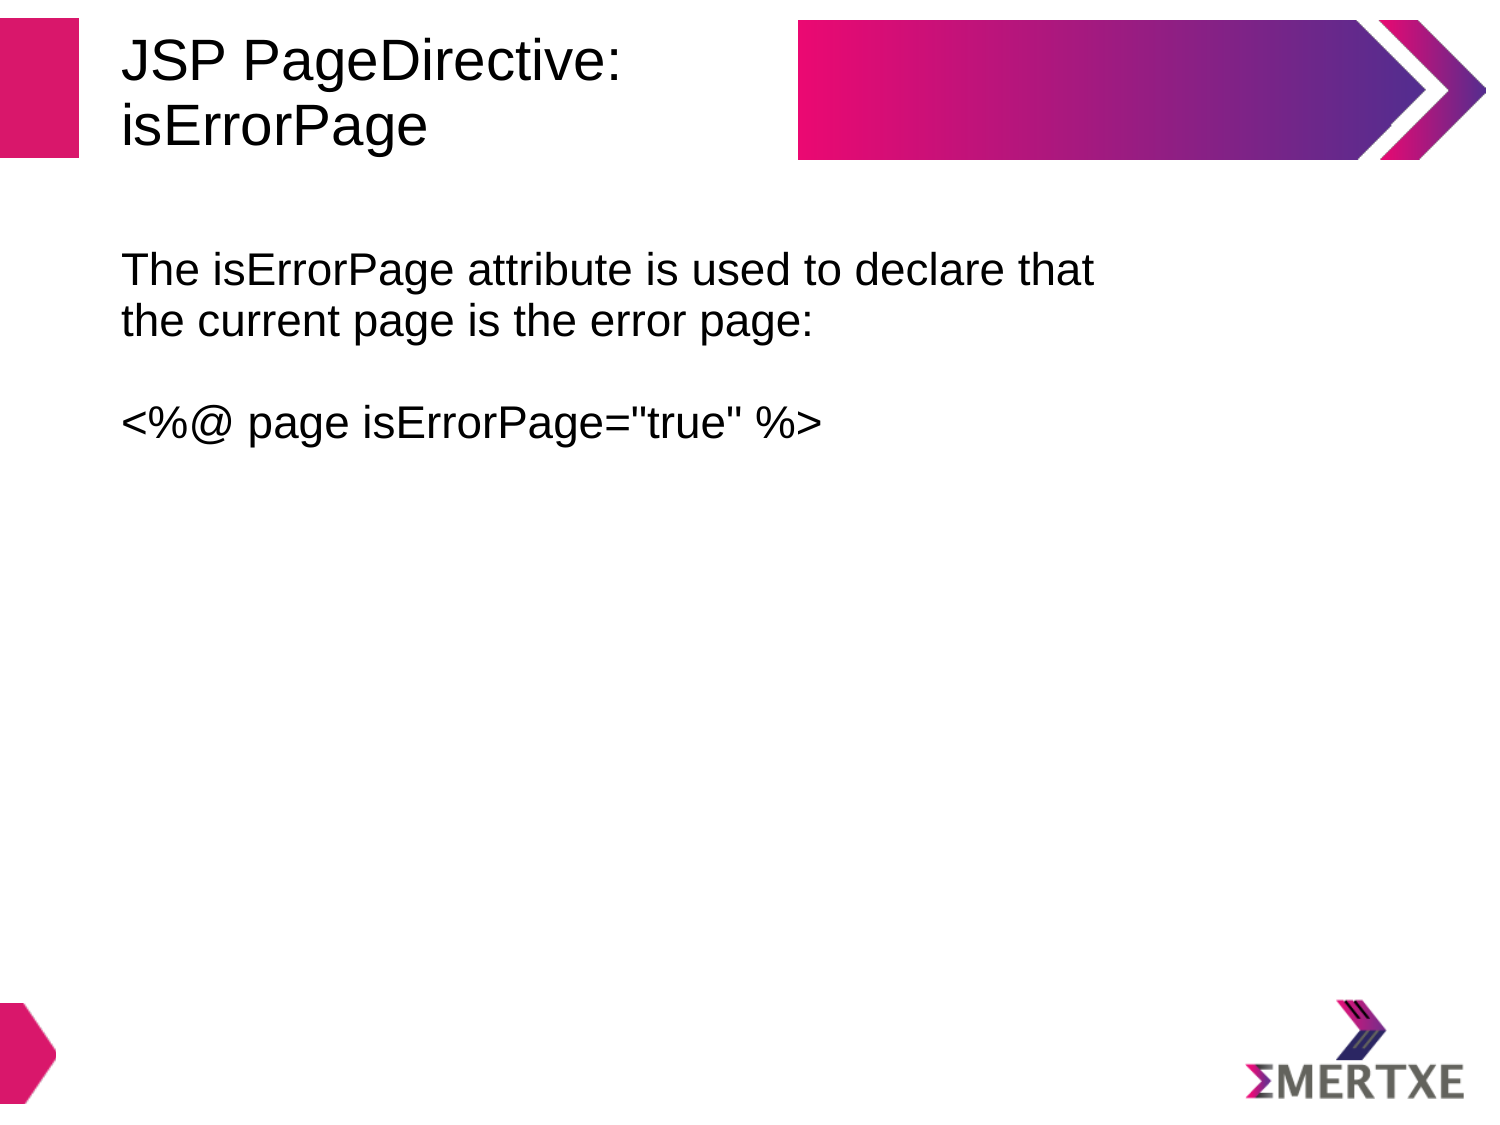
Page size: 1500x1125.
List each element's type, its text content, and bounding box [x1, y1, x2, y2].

text_box The isErrorPage attribute is used to declare that the current page is the error page: <%@ page isErrorPage="true" %> [106, 236, 1170, 457]
picture [798, 20, 1486, 160]
picture [1245, 996, 1465, 1099]
text_box JSP PageDirective: isErrorPage [106, 20, 745, 166]
